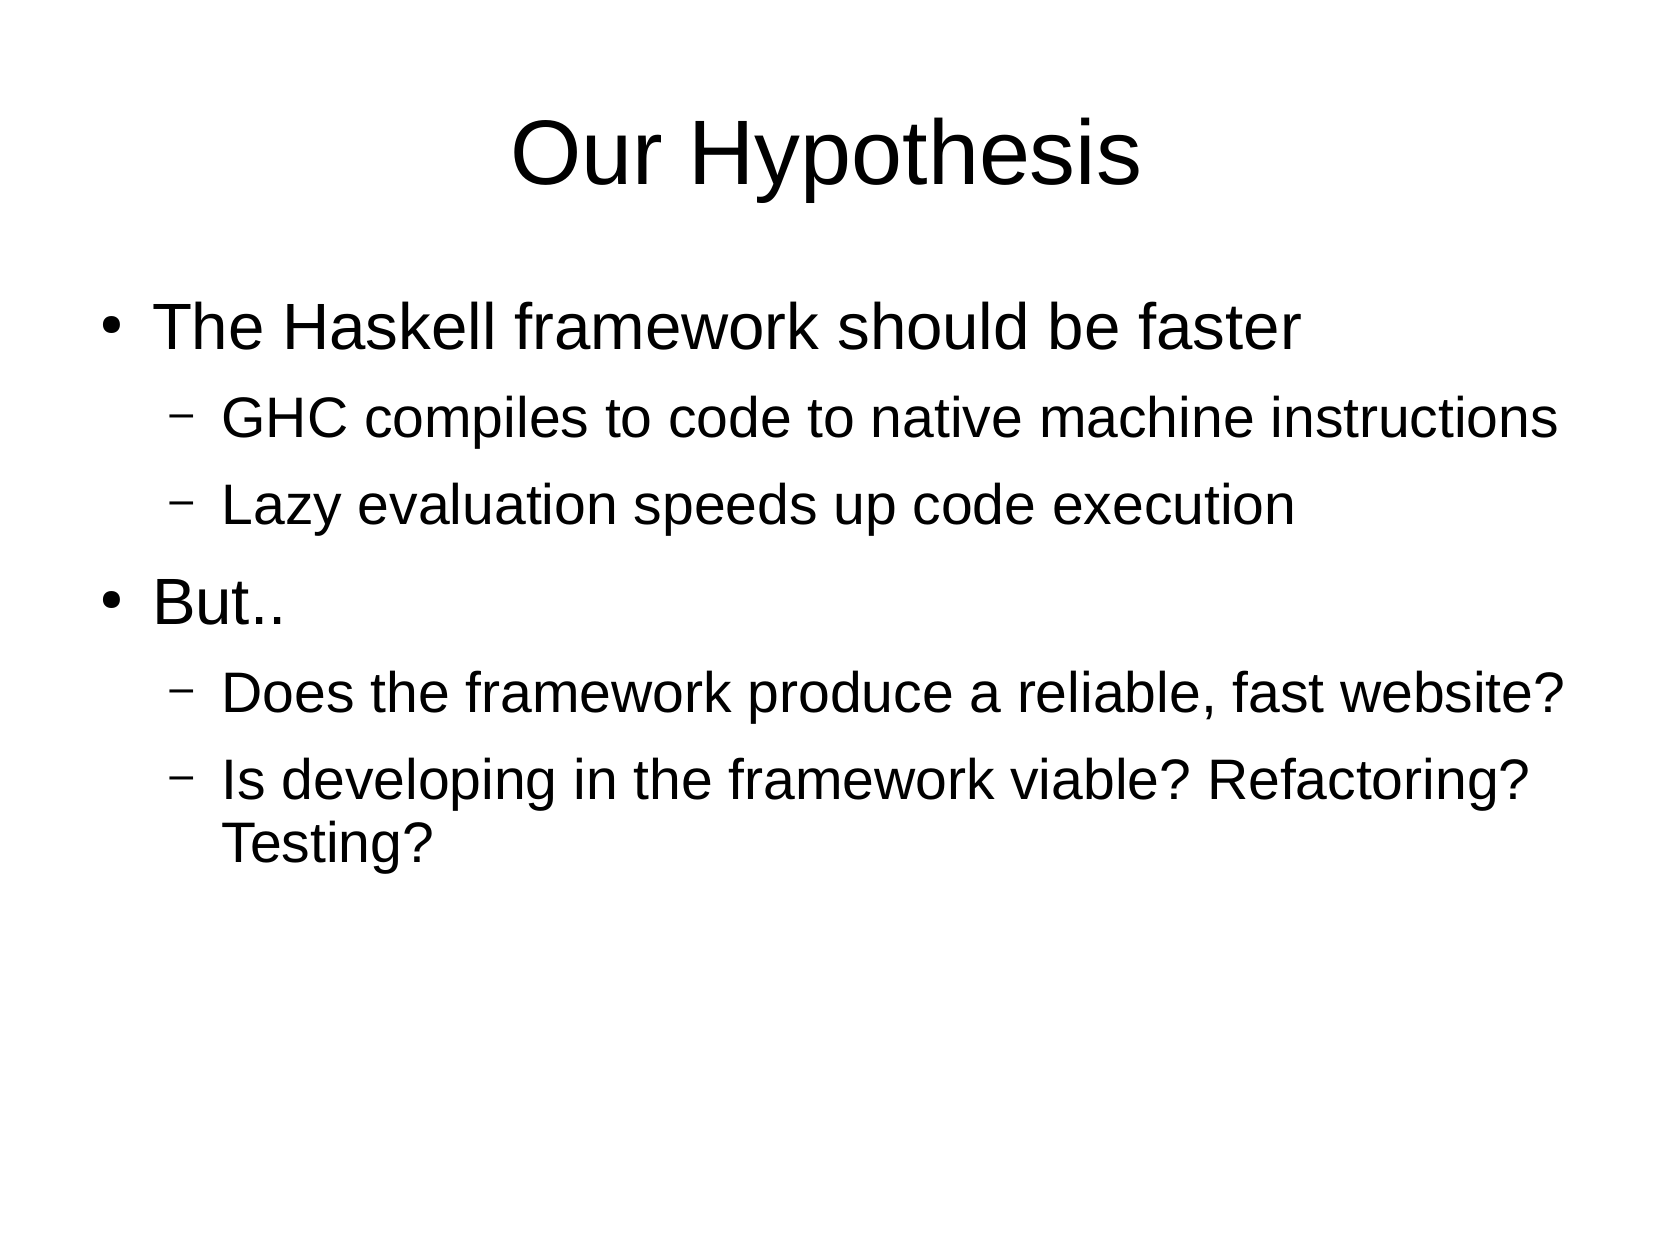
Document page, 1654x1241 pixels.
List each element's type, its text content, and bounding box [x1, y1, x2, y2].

list The Haskell framework should be faster GHC compiles to code to native machine instructions Lazy evaluation speeds up code execution But.. Does the framework produce a reliable, fast website? Is developing in the framework viable? Refactoring? Testing? [82, 290, 1571, 1010]
title Our Hypothesis [82, 49, 1571, 257]
